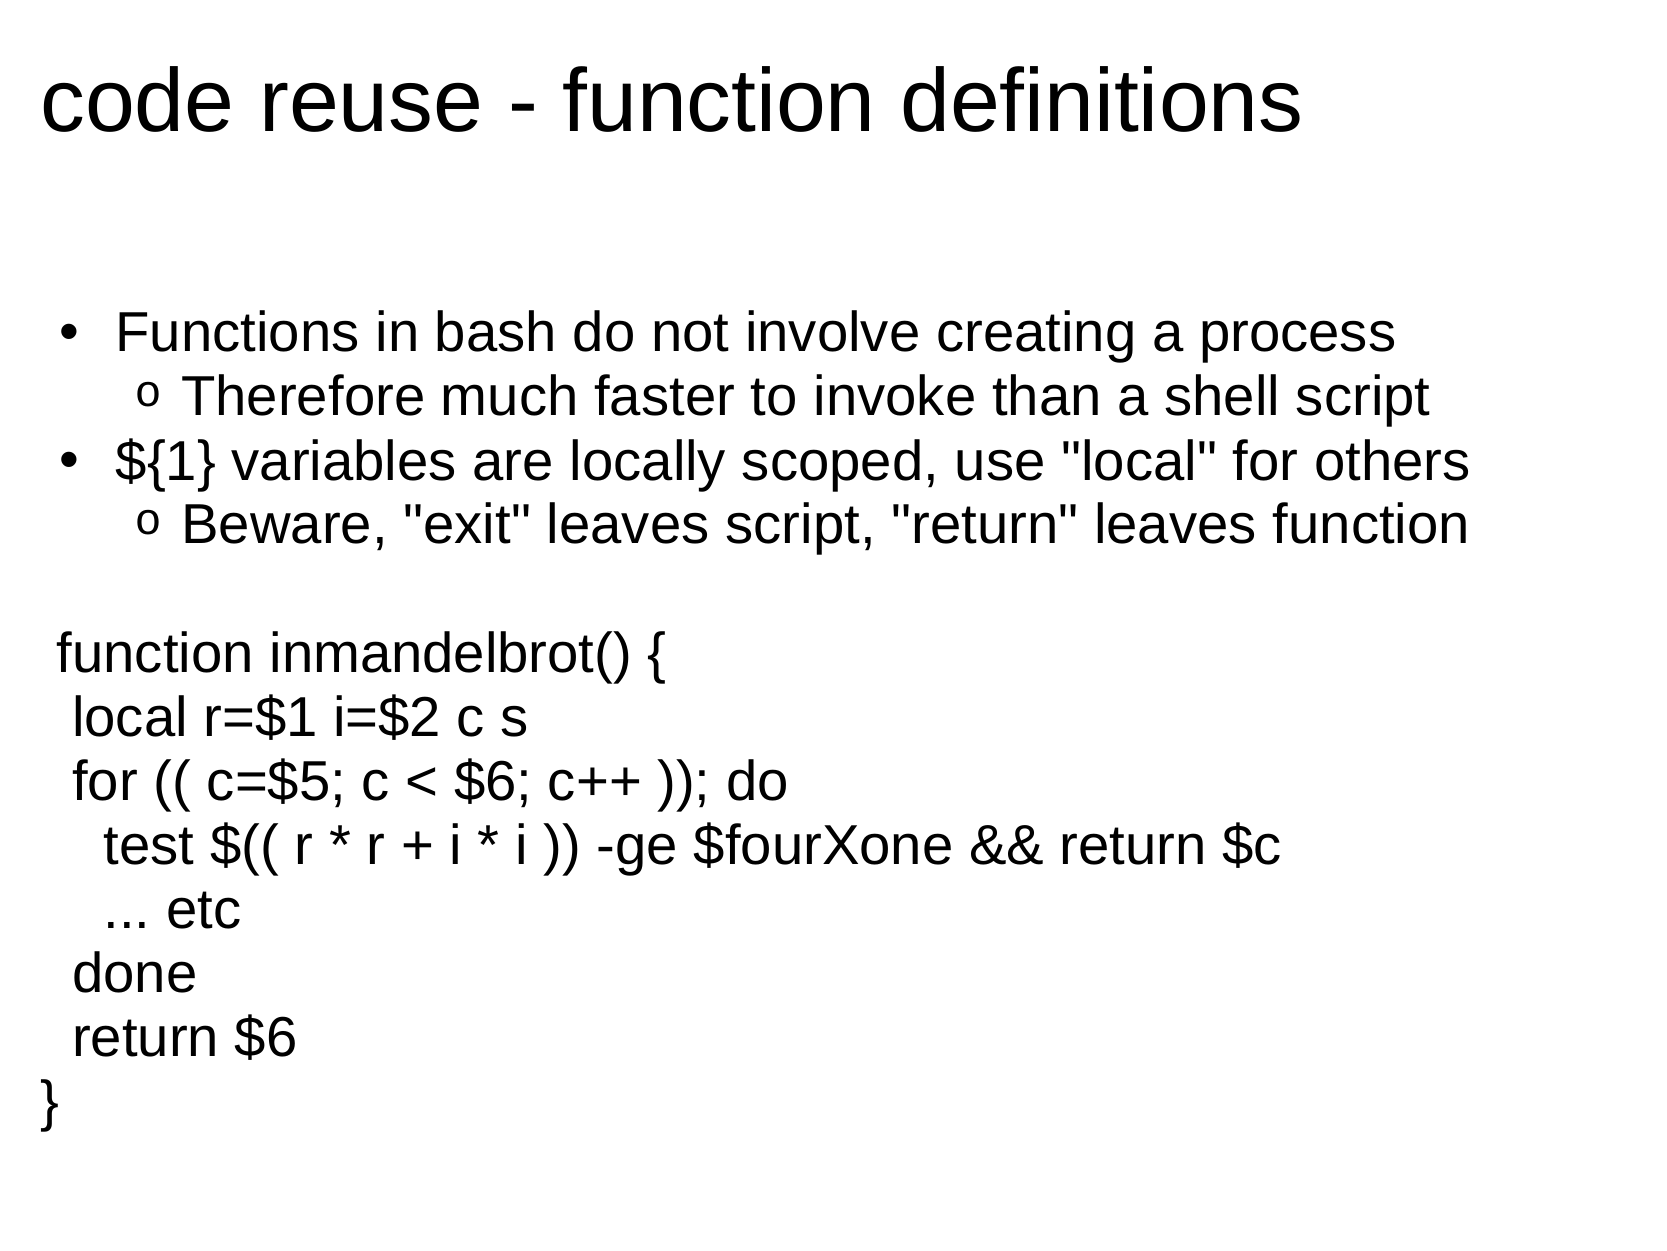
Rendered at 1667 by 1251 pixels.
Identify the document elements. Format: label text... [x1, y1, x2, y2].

list Functions in bash do not involve creating a process Therefore much faster to invoke than a shell script ${1} variables are locally scoped, use "local" for others Beware, "exit" leaves script, "return" leaves function function inmandelbrot() { local r=$1 i=$2 c s for (( c=$5; c < $6; c++ )); do test $(( r * r + i * i )) -ge $fourXone && return $c ... etc done return $6 } [40, 300, 1626, 1238]
title code reuse - function definitions [40, 50, 1627, 201]
